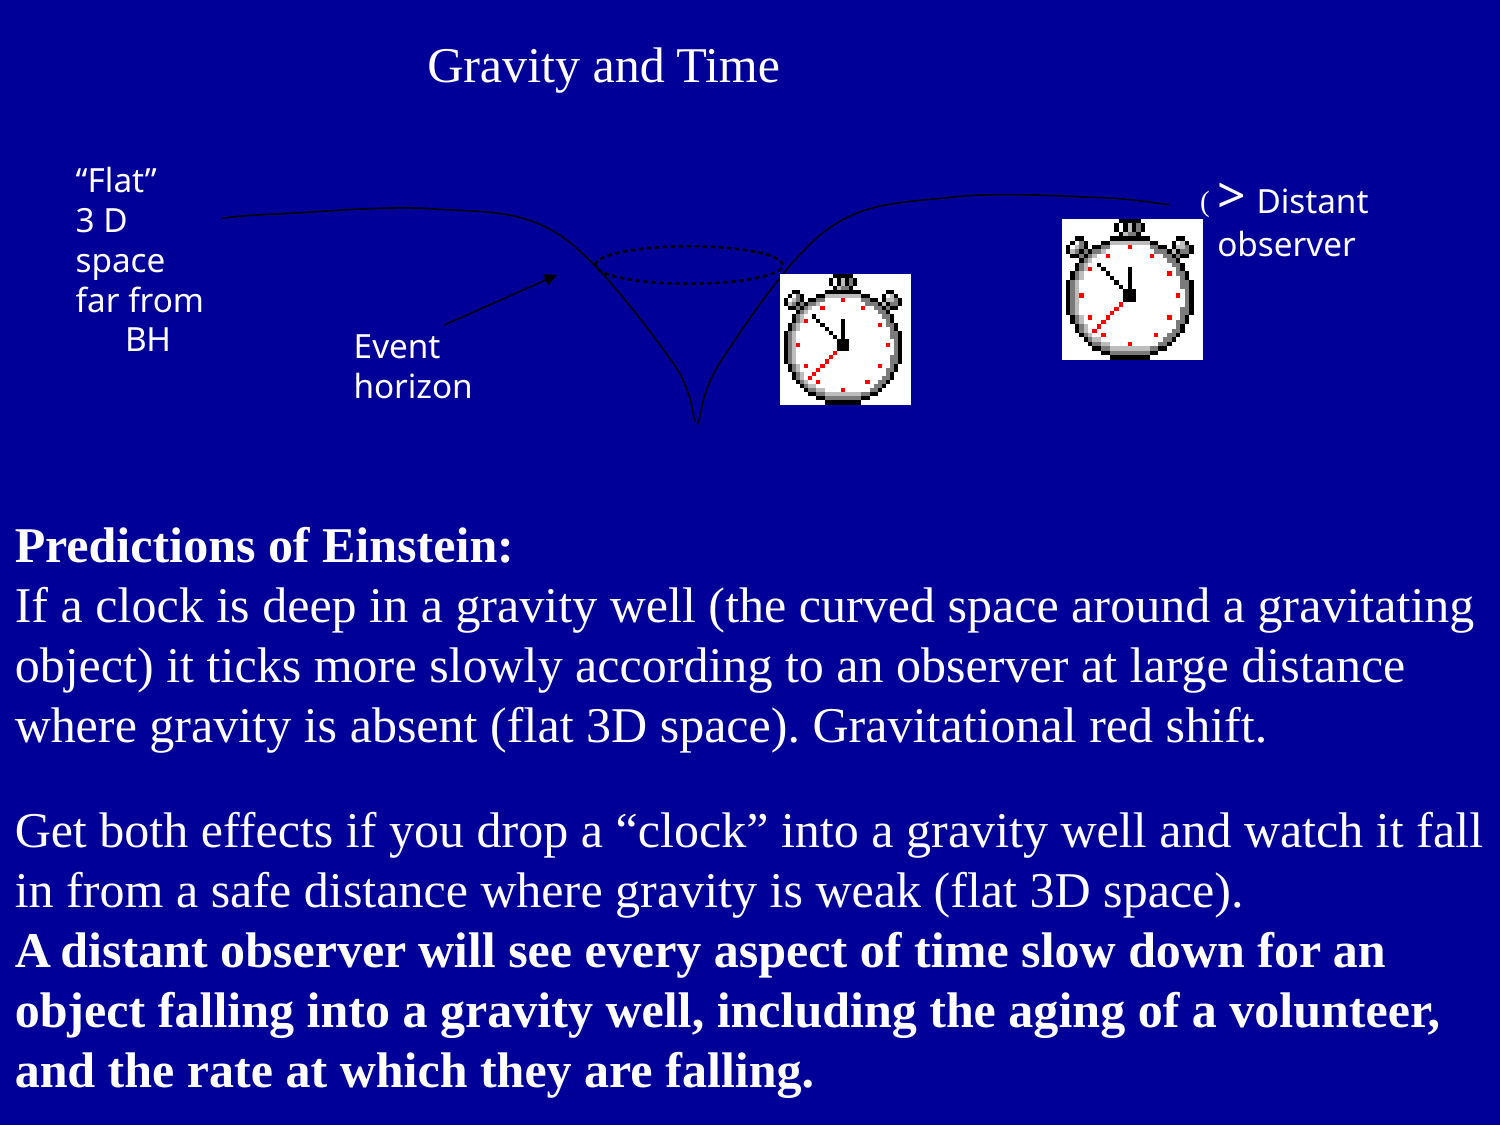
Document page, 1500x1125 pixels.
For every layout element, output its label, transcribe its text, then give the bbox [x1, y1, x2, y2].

text_box “Flat” 3 D space far from BH [60, 151, 236, 366]
picture [780, 274, 911, 405]
text_box Event horizon [338, 317, 492, 413]
text_box Gravity and Time Predictions of Einstein: If a clock is deep in a gravity well (the curved space around a gravitating object) it ticks more slowly according to an observer at large distance where gravity is absent (flat 3D space). Gravitational red shift. Get both effects if you drop a “clock” into a gravity well and watch it fall in from a safe distance where gravity is weak (flat 3D space). A distant observer will see every aspect of time slow down for an object falling into a gravity well, including the aging of a volunteer, and the rate at which they are falling. [0, 24, 1500, 970]
text_box ( [1185, 174, 1225, 225]
picture [1062, 219, 1203, 361]
text_box > Distant observer [1202, 155, 1418, 271]
